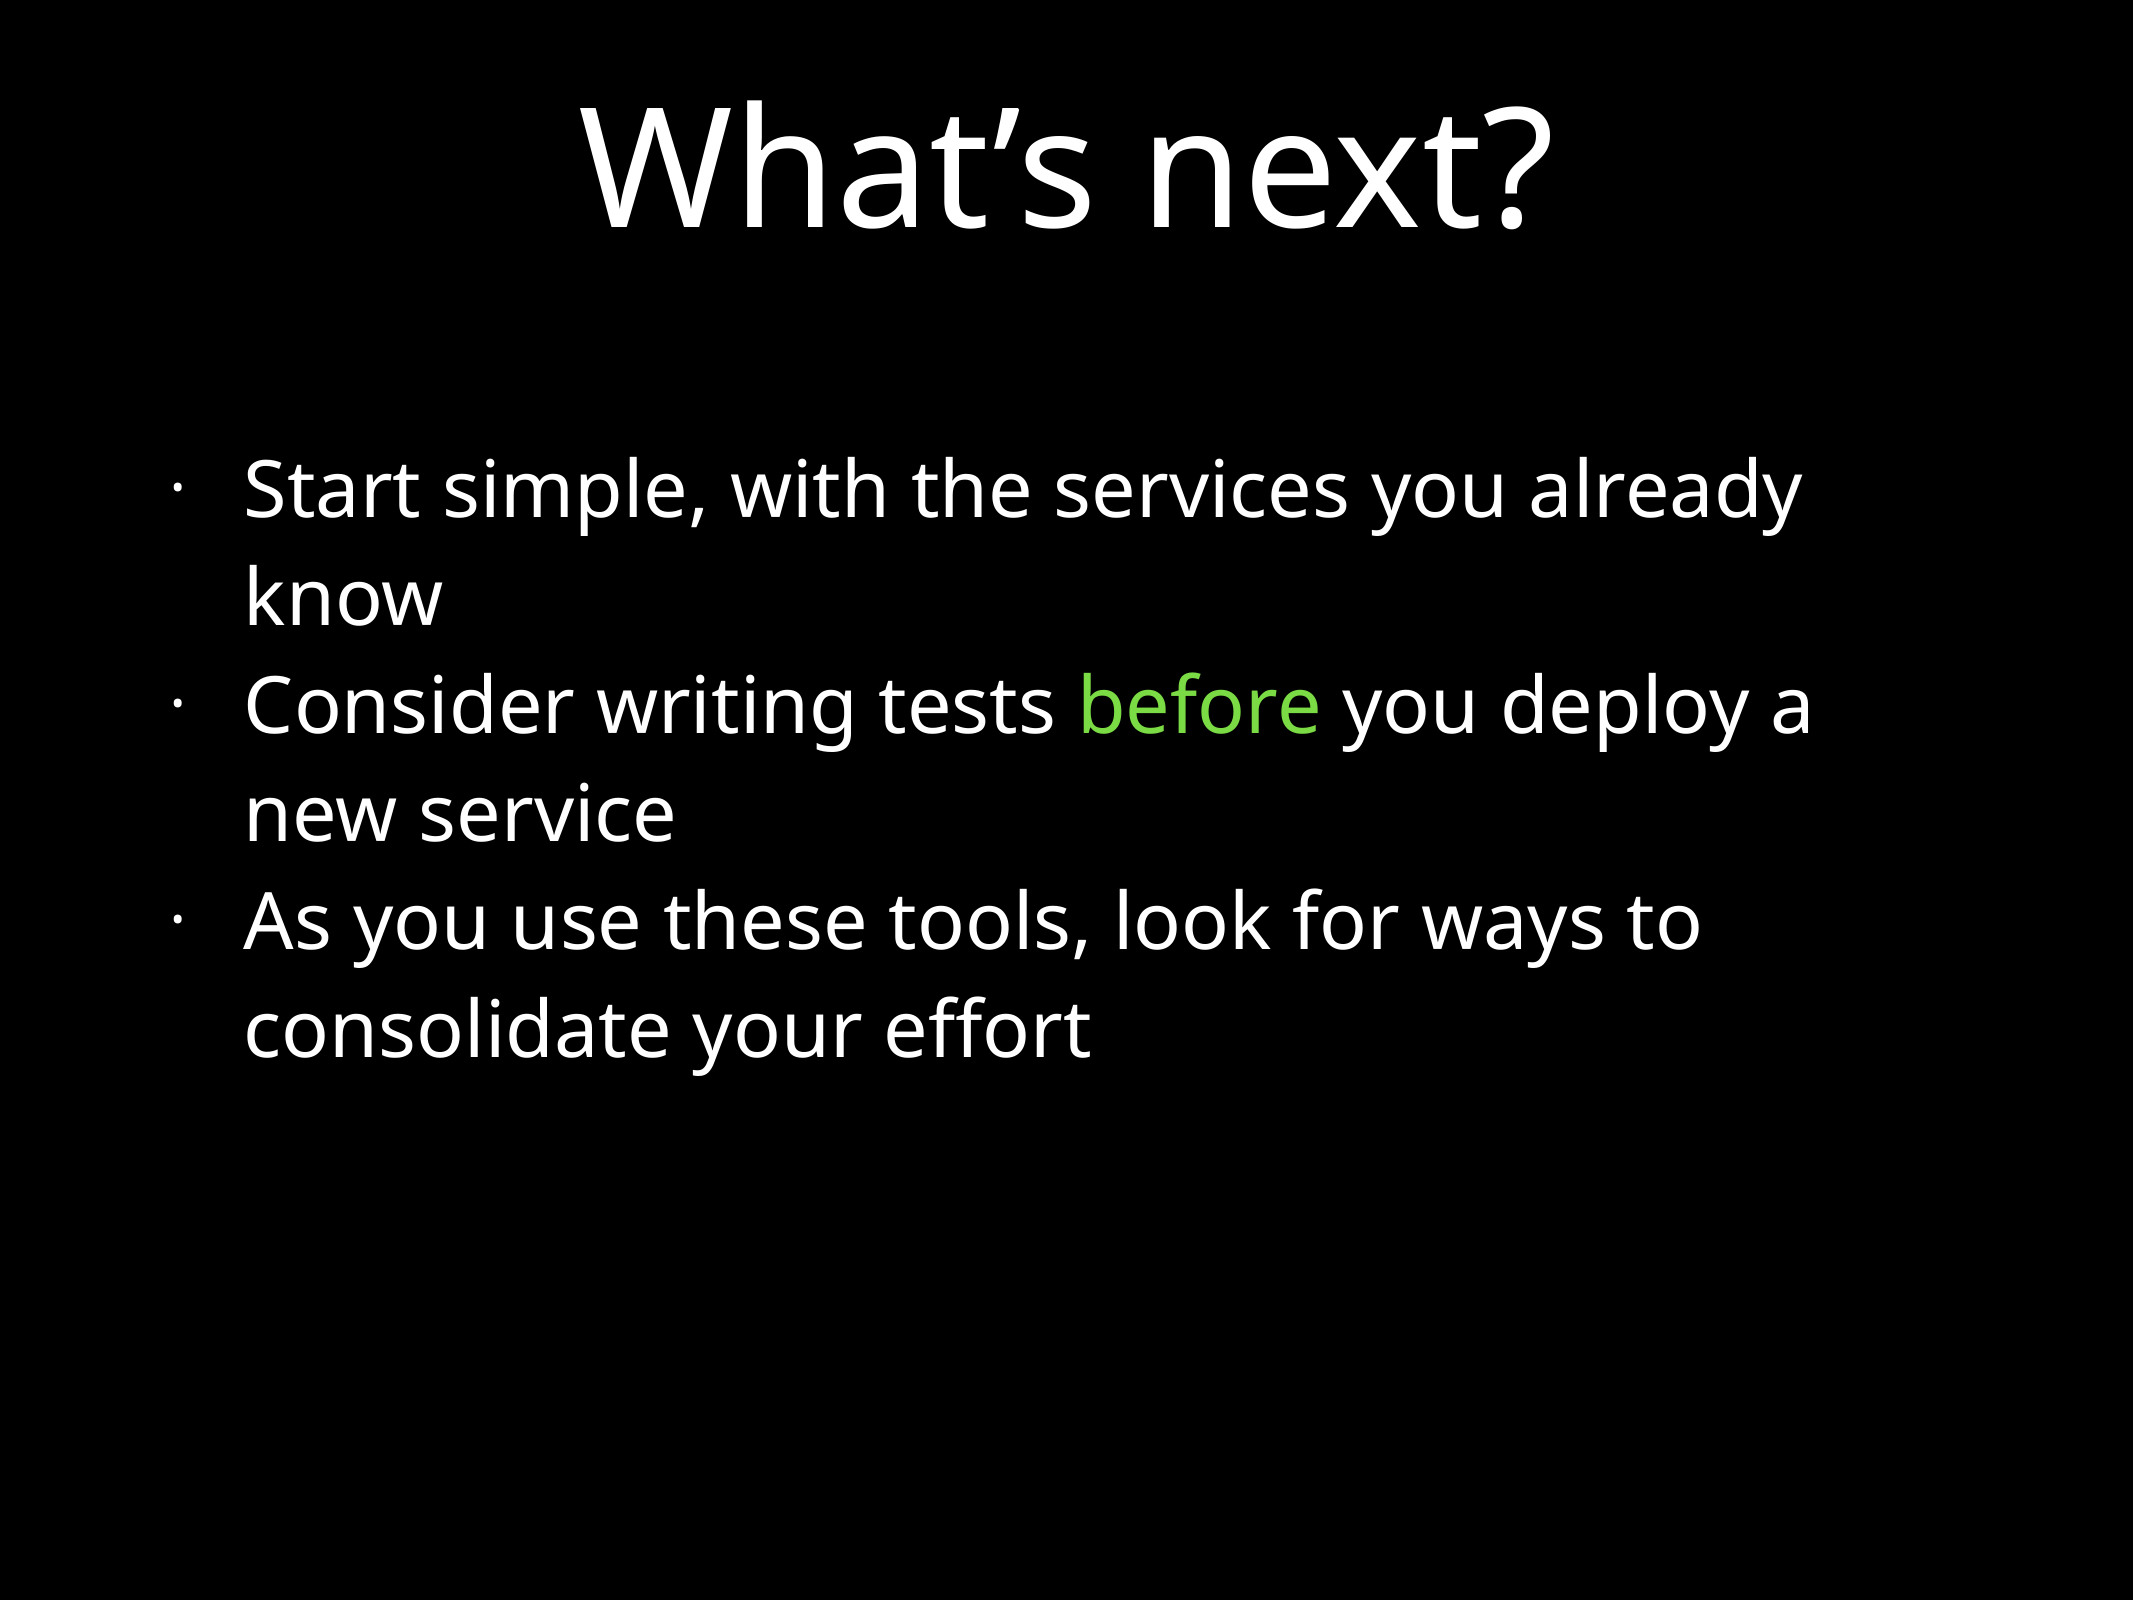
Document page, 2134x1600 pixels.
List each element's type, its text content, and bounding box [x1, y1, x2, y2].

text_box Start simple, with the services you already know Consider writing tests before you deploy a new service As you use these tools, look for ways to consolidate your effort [156, 425, 1978, 1457]
text_box What’s next? [156, 41, 1978, 396]
